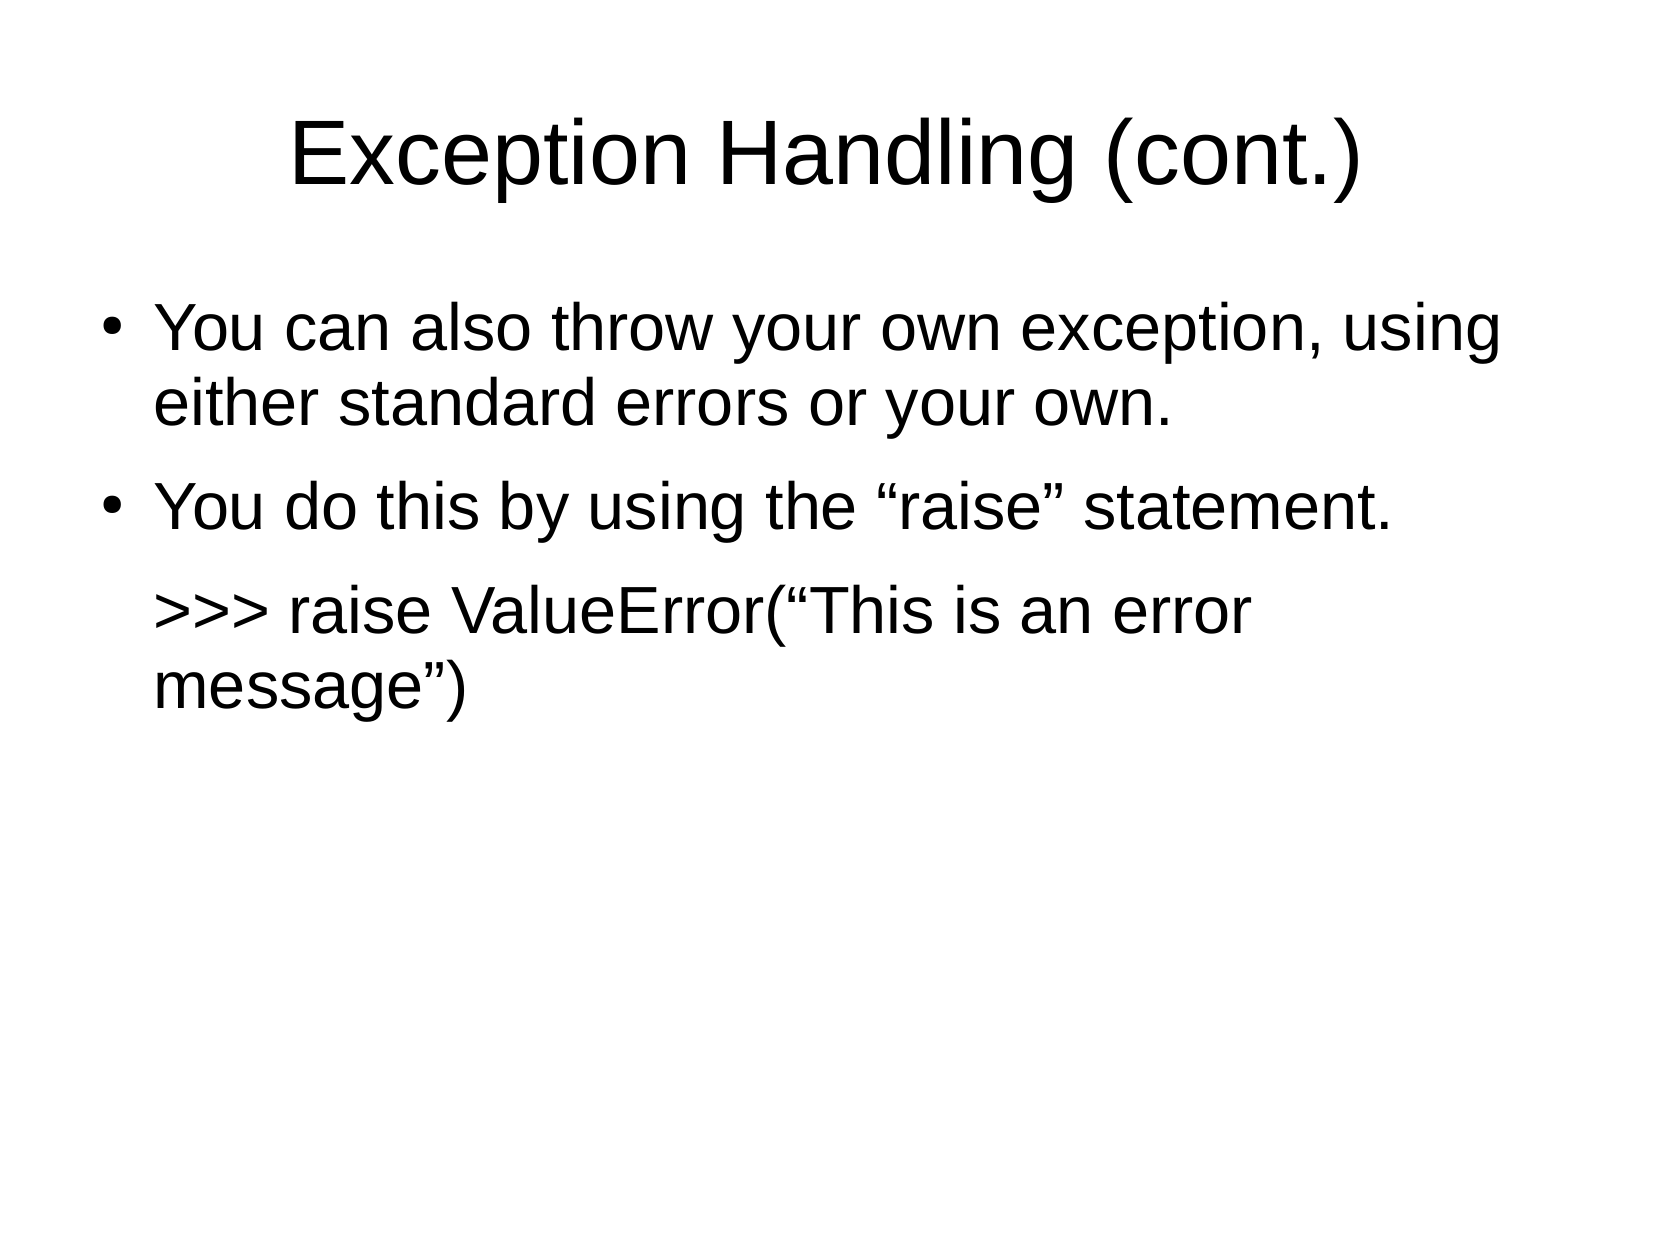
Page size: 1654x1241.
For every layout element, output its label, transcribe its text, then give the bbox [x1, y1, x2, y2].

title Exception Handling (cont.) [82, 49, 1571, 257]
list You can also throw your own exception, using either standard errors or your own. You do this by using the “raise” statement. >>> raise ValueError(“This is an error message”) [82, 290, 1571, 1109]
